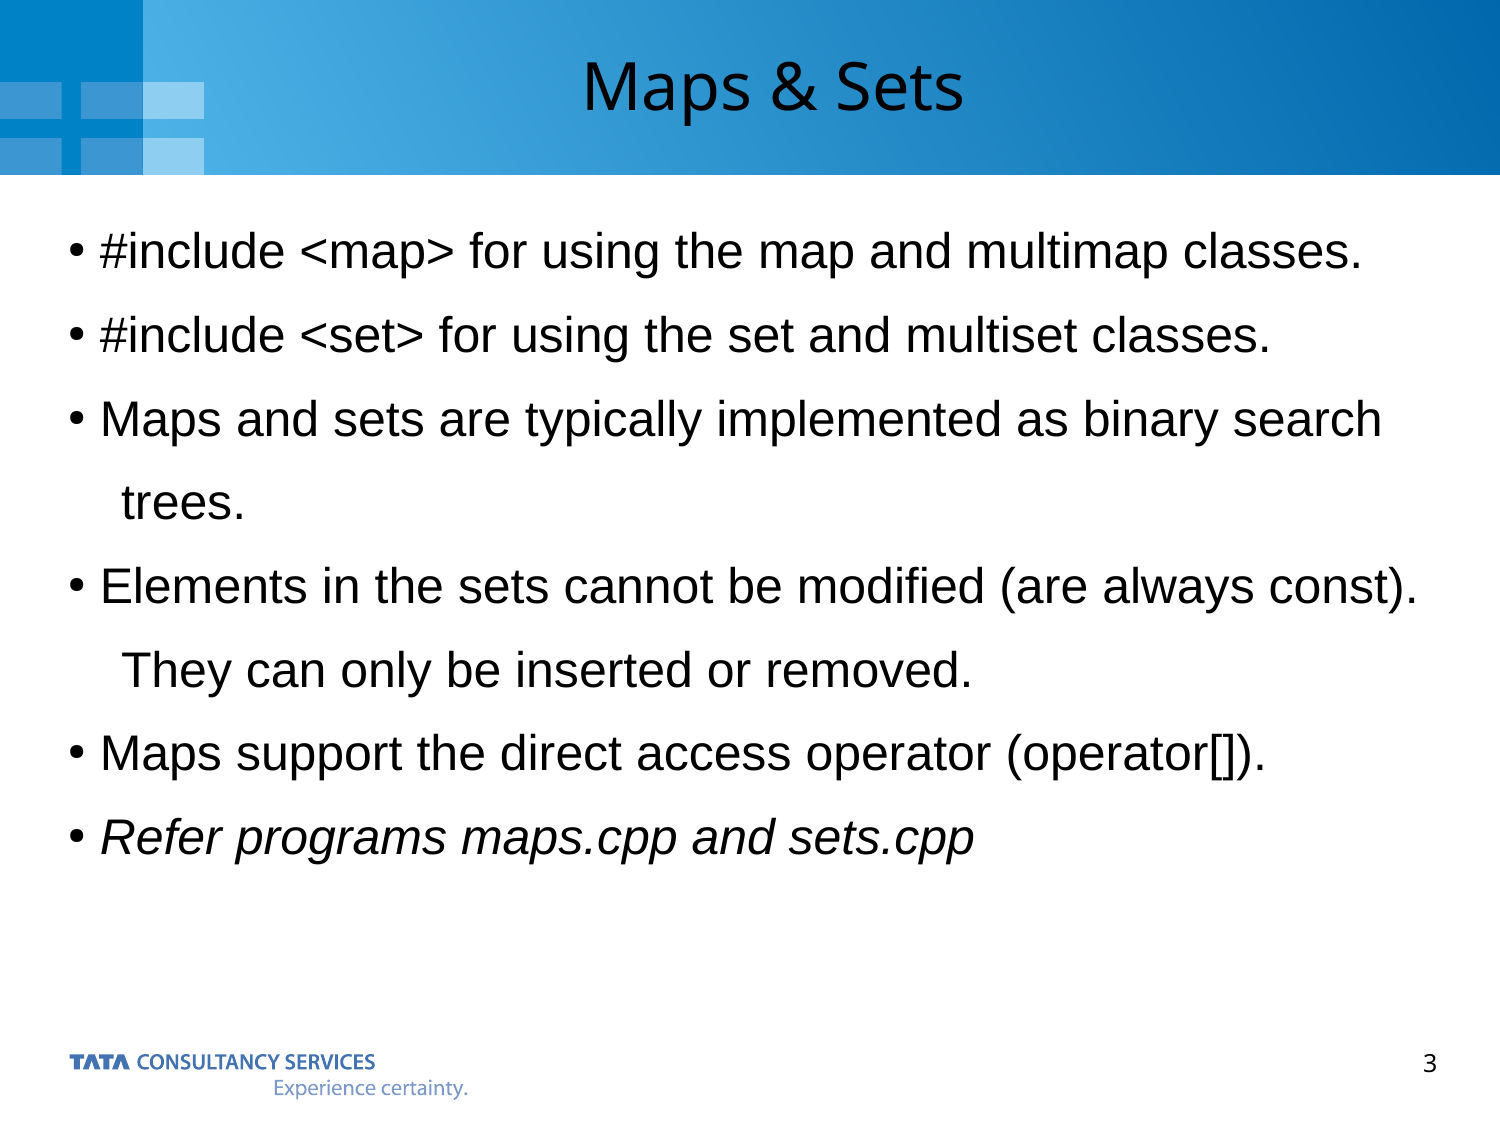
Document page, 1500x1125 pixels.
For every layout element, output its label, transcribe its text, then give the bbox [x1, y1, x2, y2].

text_box Maps & Sets [200, 1, 1347, 166]
text_box #include <map> for using the map and multimap classes. #include <set> for using the set and multiset classes. Maps and sets are typically implemented as binary search trees. Elements in the sets cannot be modified (are always const). They can only be inserted or removed. Maps support the direct access operator (operator[]). Refer programs maps.cpp and sets.cpp [35, 188, 1465, 1040]
